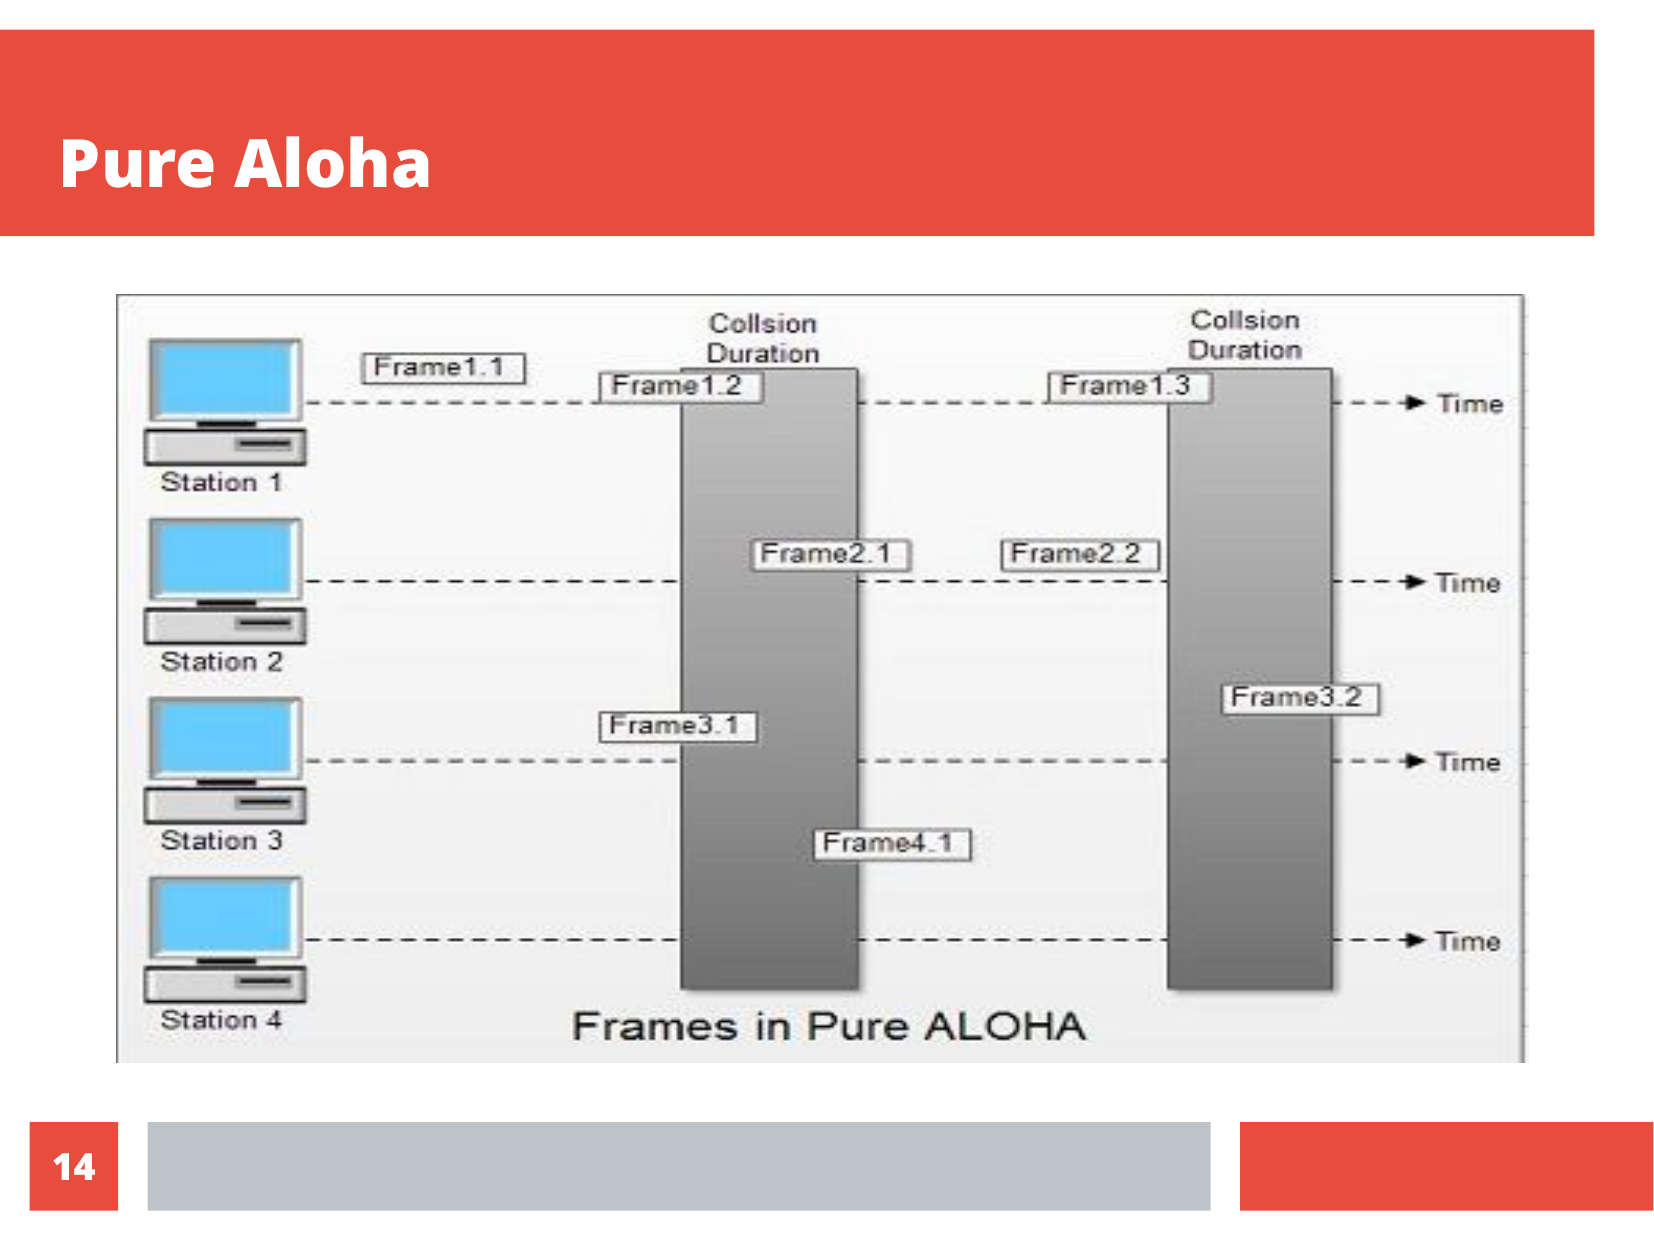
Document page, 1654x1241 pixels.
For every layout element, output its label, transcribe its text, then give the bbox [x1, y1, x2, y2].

title Pure Aloha [59, 59, 1595, 207]
picture [116, 294, 1529, 1063]
